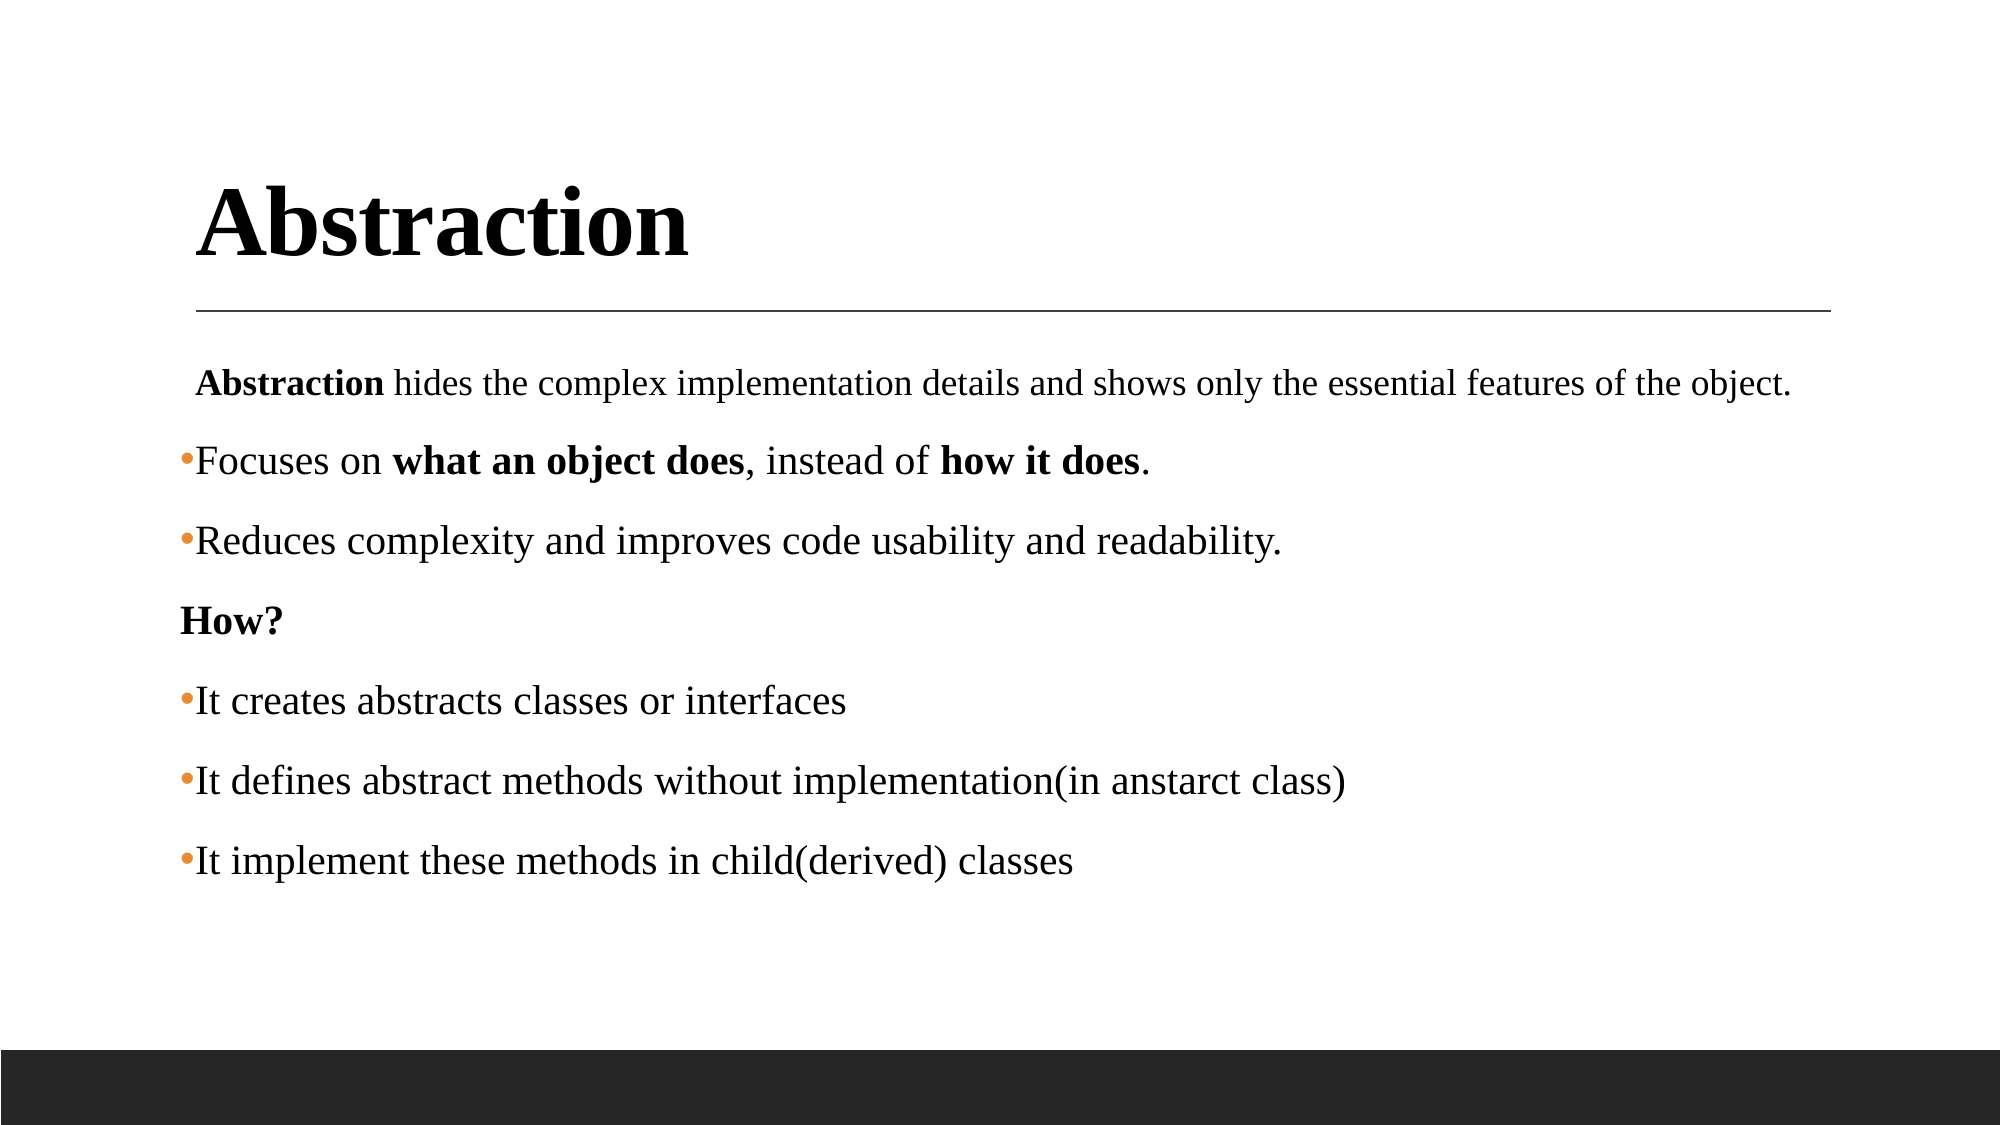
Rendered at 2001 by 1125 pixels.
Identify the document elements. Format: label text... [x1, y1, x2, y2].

title Abstraction [180, 47, 1831, 286]
list Abstraction hides the complex implementation details and shows only the essential features of the object. Focuses on what an object does, instead of how it does. Reduces complexity and improves code usability and readability. How? It creates abstracts classes or interfaces It defines abstract methods without implementation(in anstarct class) It implement these methods in child(derived) classes [180, 345, 1831, 963]
